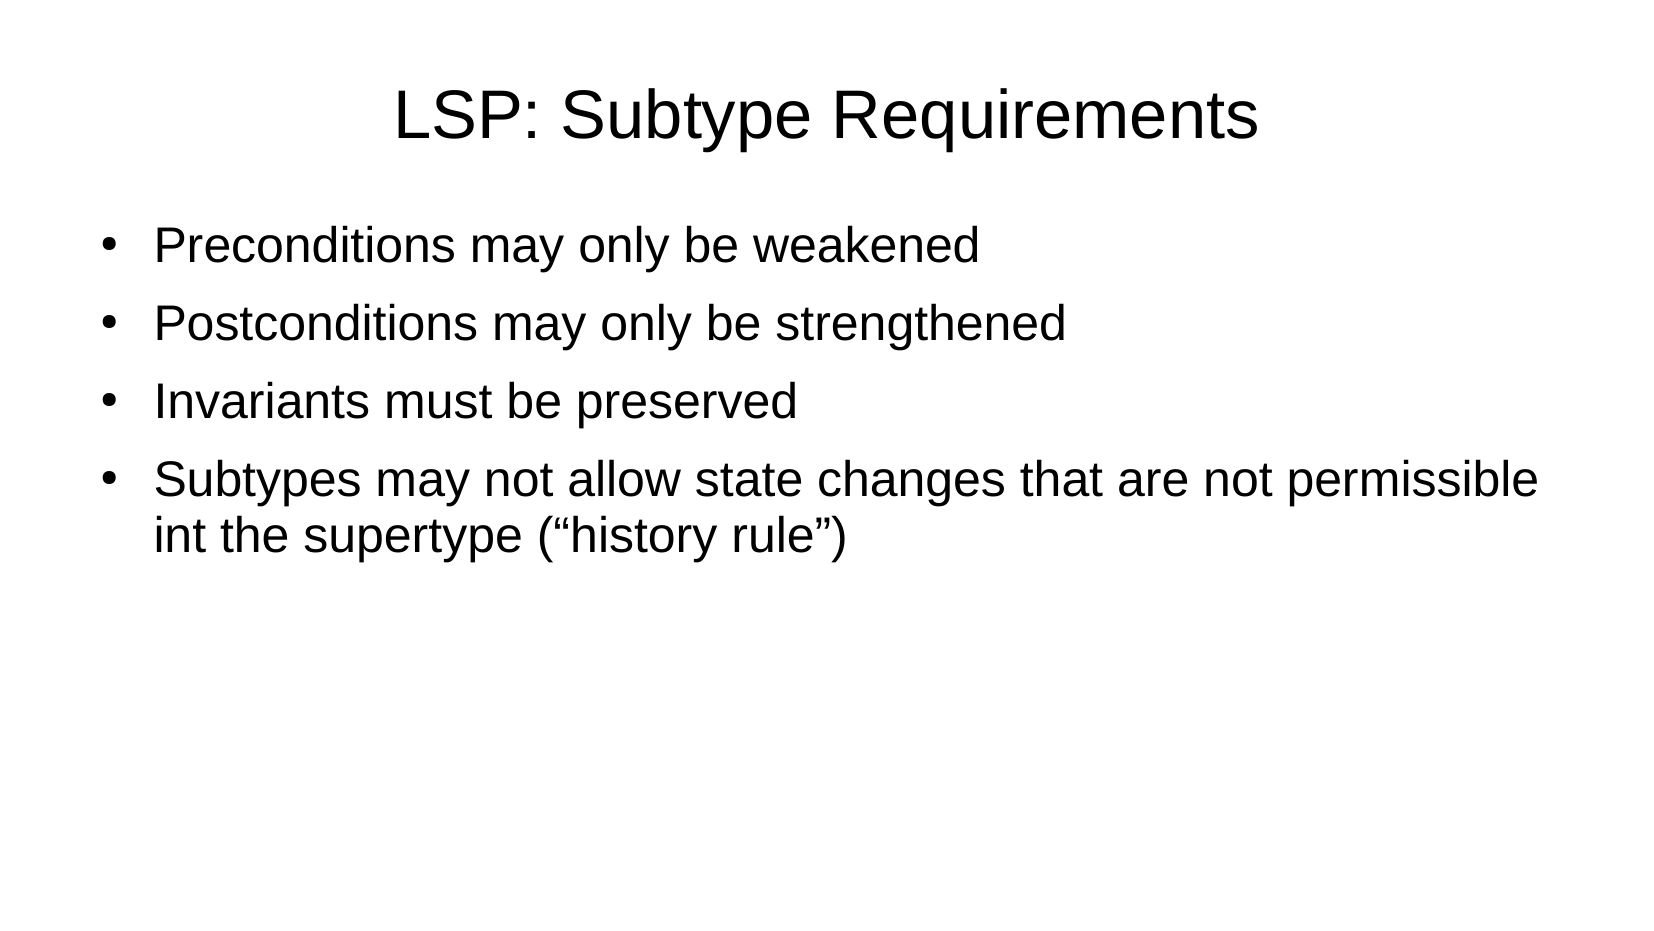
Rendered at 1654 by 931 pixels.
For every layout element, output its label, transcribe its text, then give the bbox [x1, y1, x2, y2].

list Preconditions may only be weakened Postconditions may only be strengthened Invariants must be preserved Subtypes may not allow state changes that are not permissible int the supertype (“history rule”) [82, 217, 1571, 758]
title LSP: Subtype Requirements [82, 37, 1571, 193]
